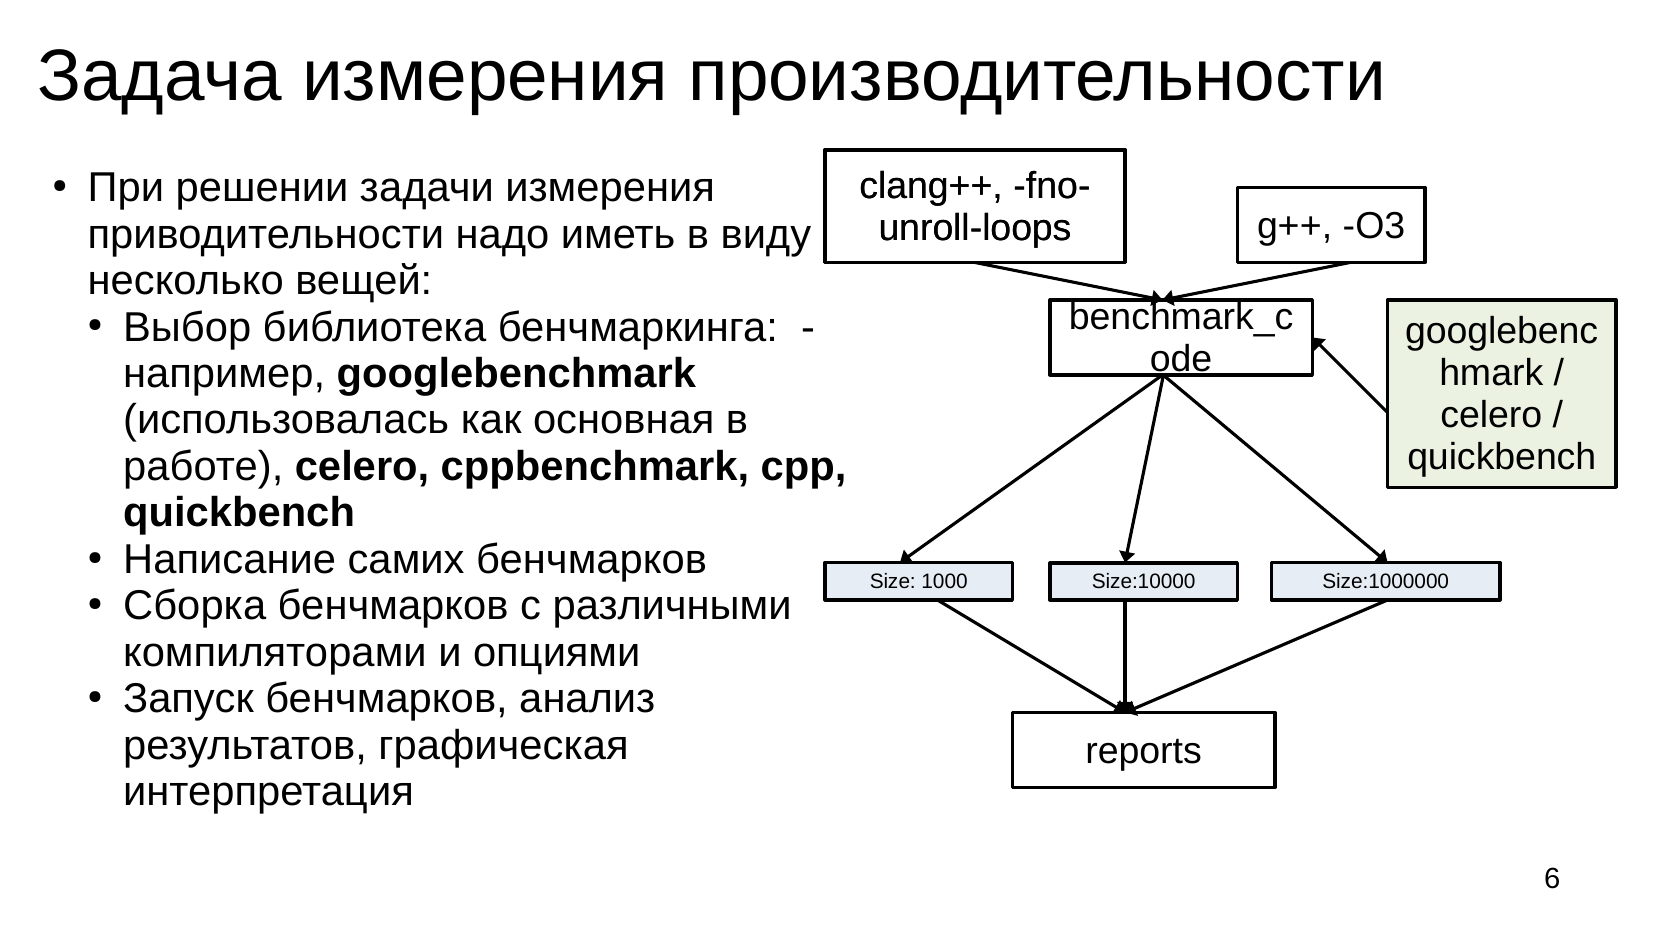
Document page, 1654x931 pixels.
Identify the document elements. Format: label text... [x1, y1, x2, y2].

text_box benchmark_code [1049, 300, 1313, 376]
text_box reports [1012, 712, 1275, 788]
text_box g++, -O3 [1237, 187, 1425, 263]
text_box clang++, -fno-unroll-loops [825, 149, 1126, 263]
text_box При решении задачи измерения приводительности надо иметь в виду несколько вещей: Выбор библиотека бенчмаркинга: - например, googlebenchmark (использовалась как основная в работе), celero, cppbenchmark, cpp, quickbench Написание самих бенчмарков Сборка бенчмарков с различными компиляторами и опциями Запуск бенчмарков, анализ результатов, графическая интерпретация [37, 156, 901, 869]
text_box Size:1000000 [1271, 562, 1501, 600]
text_box <number> [1529, 855, 1654, 931]
title Задача измерения производительности [37, 23, 1613, 127]
text_box googlebenchmark / celero / quickbench [1387, 299, 1617, 488]
text_box Size:10000 [1049, 563, 1238, 601]
text_box Size: 1000 [824, 562, 1013, 600]
